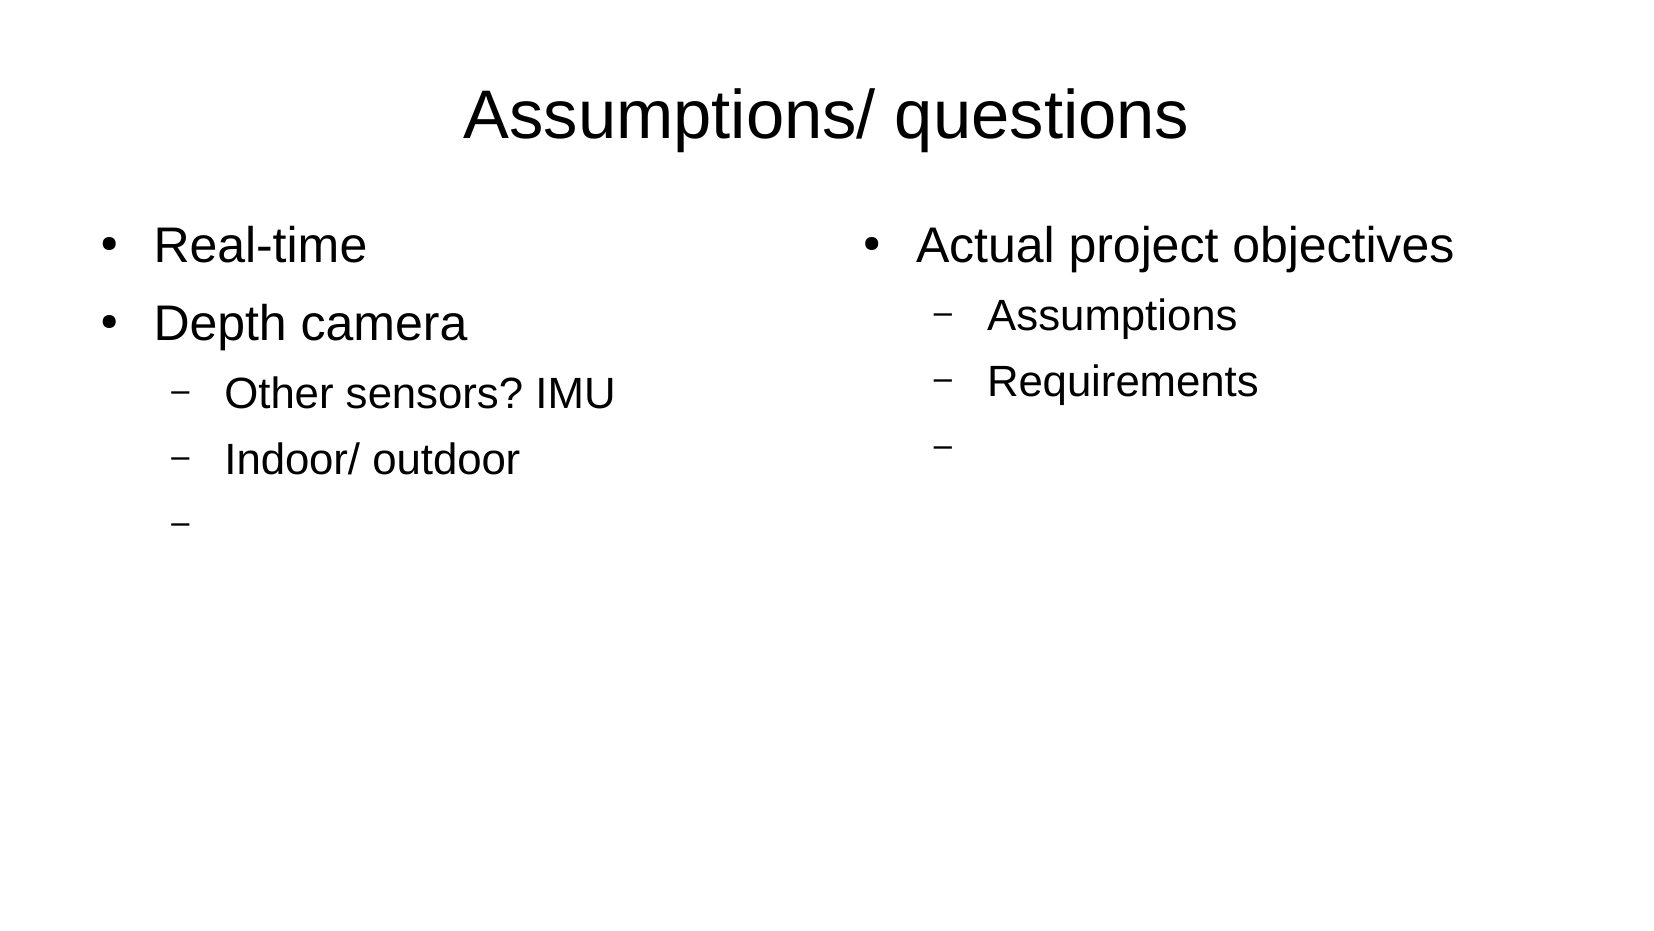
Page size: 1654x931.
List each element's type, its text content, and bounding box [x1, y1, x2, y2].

list Real-time Depth camera Other sensors? IMU Indoor/ outdoor [82, 217, 809, 758]
title Assumptions/ questions [82, 37, 1571, 193]
list Actual project objectives Assumptions Requirements [845, 217, 1572, 758]
